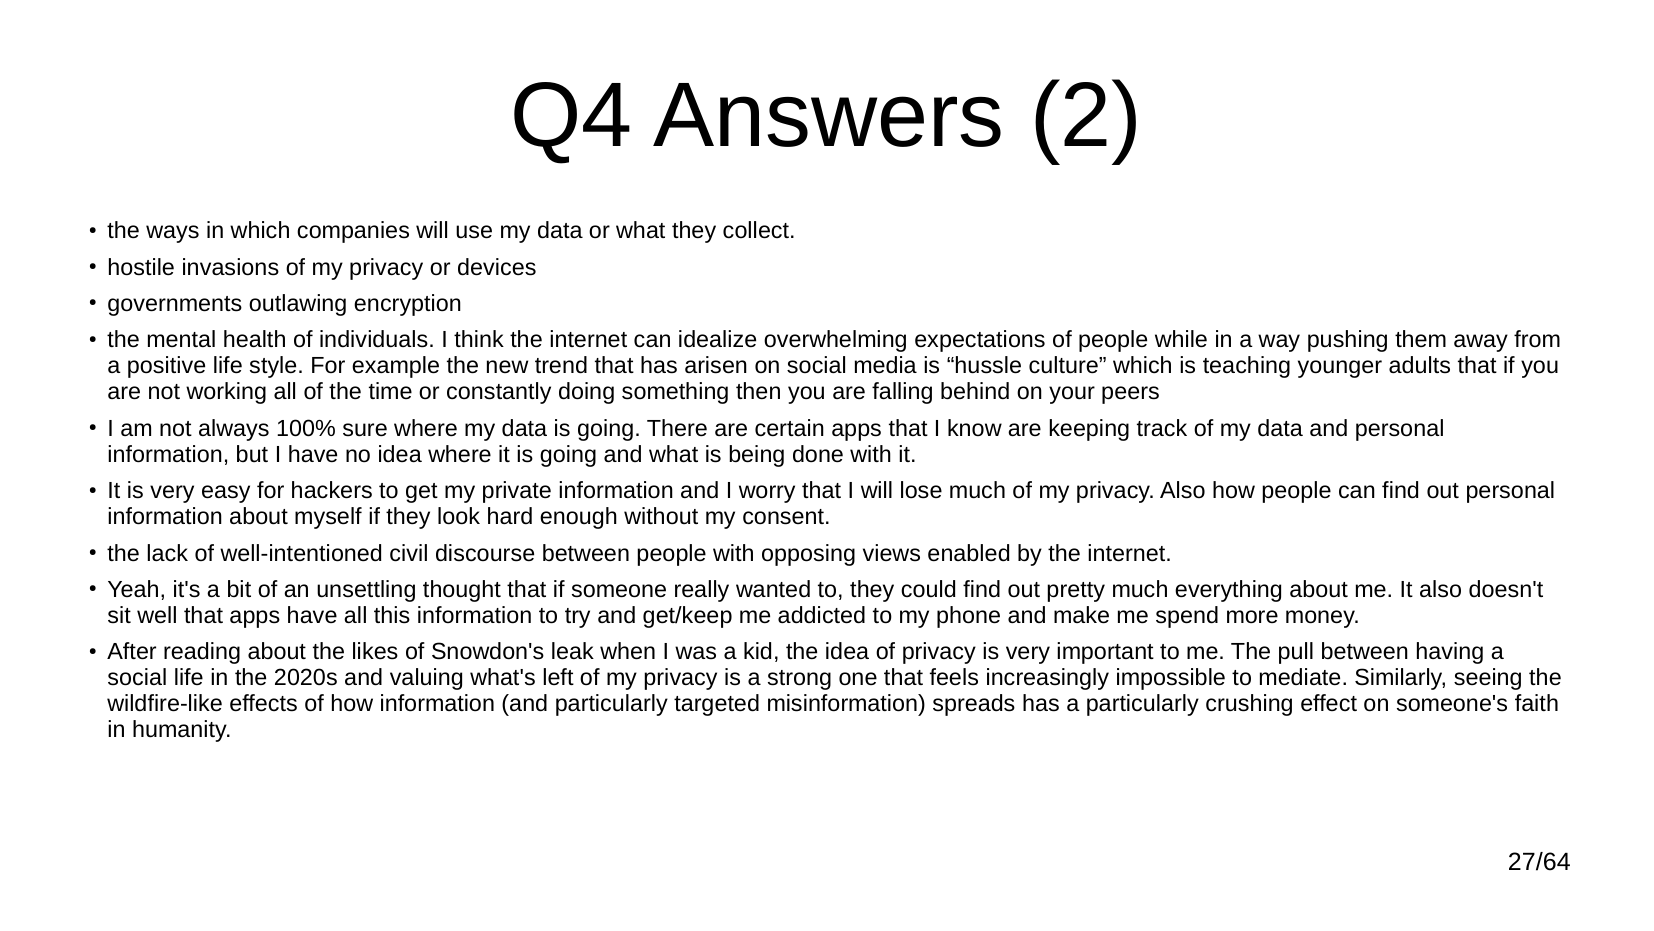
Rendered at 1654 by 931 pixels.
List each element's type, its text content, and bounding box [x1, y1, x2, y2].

title Q4 Answers (2) [82, 37, 1571, 193]
list the ways in which companies will use my data or what they collect. hostile invasions of my privacy or devices governments outlawing encryption the mental health of individuals. I think the internet can idealize overwhelming expectations of people while in a way pushing them away from a positive life style. For example the new trend that has arisen on social media is “hussle culture” which is teaching younger adults that if you are not working all of the time or constantly doing something then you are falling behind on your peers I am not always 100% sure where my data is going. There are certain apps that I know are keeping track of my data and personal information, but I have no idea where it is going and what is being done with it. It is very easy for hackers to get my private information and I worry that I will lose much of my privacy. Also how people can find out personal information about myself if they look hard enough without my consent. the lack of well-intentioned civil discourse between people with opposing views enabled by the internet. Yeah, it's a bit of an unsettling thought that if someone really wanted to, they could find out pretty much everything about me. It also doesn't sit well that apps have all this information to try and get/keep me addicted to my phone and make me spend more money. After reading about the likes of Snowdon's leak when I was a kid, the idea of privacy is very important to me. The pull between having a social life in the 2020s and valuing what's left of my privacy is a strong one that feels increasingly impossible to mediate. Similarly, seeing the wildfire-like effects of how information (and particularly targeted misinformation) spreads has a particularly crushing effect on someone's faith in humanity. [82, 217, 1571, 758]
